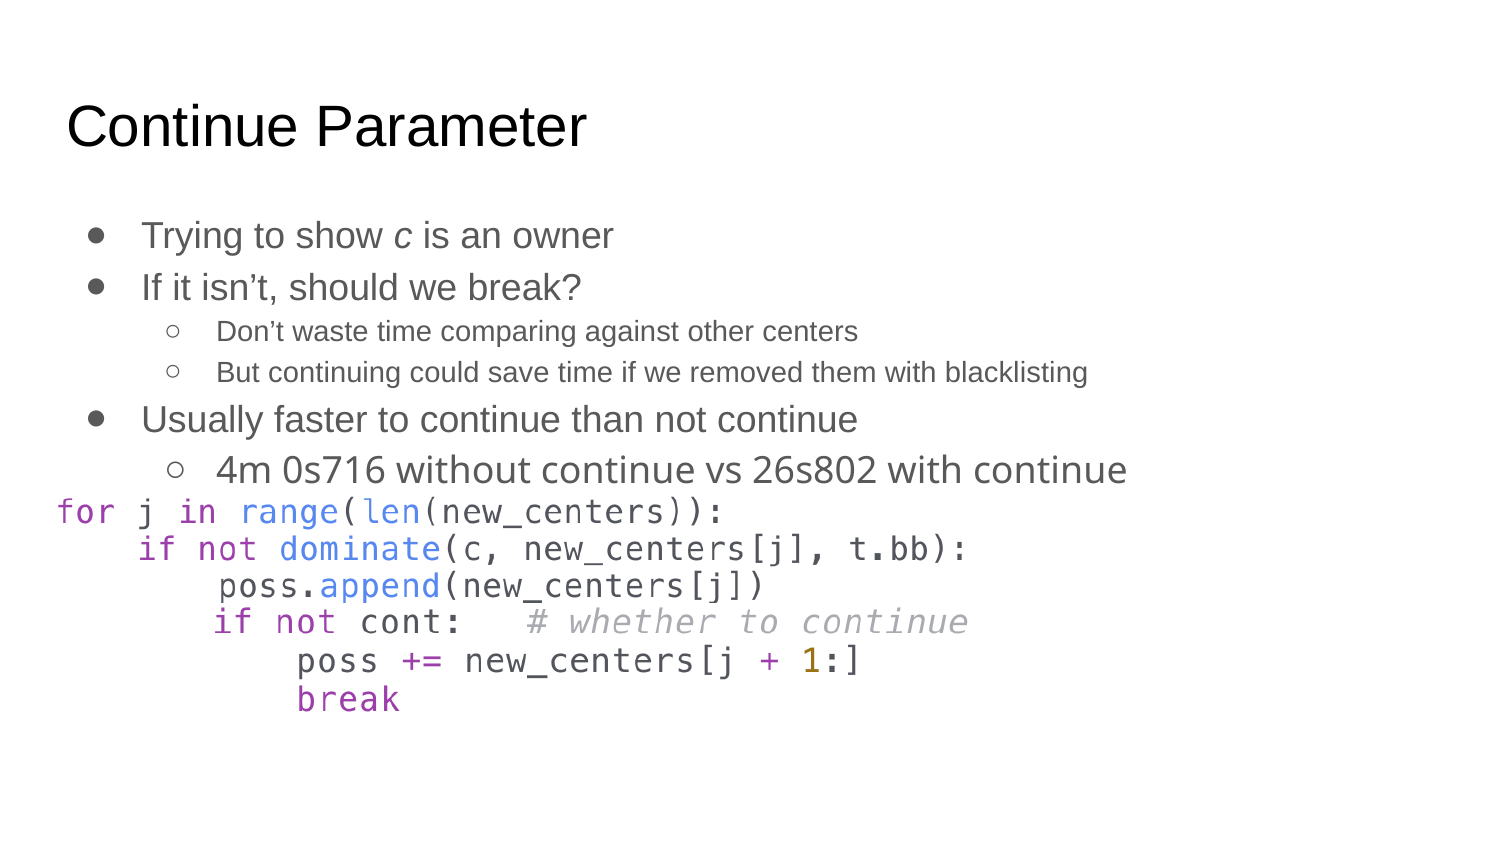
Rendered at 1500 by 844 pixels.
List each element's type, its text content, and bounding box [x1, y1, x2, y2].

title Continue Parameter [51, 72, 1449, 167]
picture [51, 496, 971, 717]
list Trying to show c is an owner If it isn’t, should we break? Don’t waste time comparing against other centers But continuing could save time if we removed them with blacklisting Usually faster to continue than not continue 4m 0s716 without continue vs 26s802 with continue [51, 189, 1449, 750]
